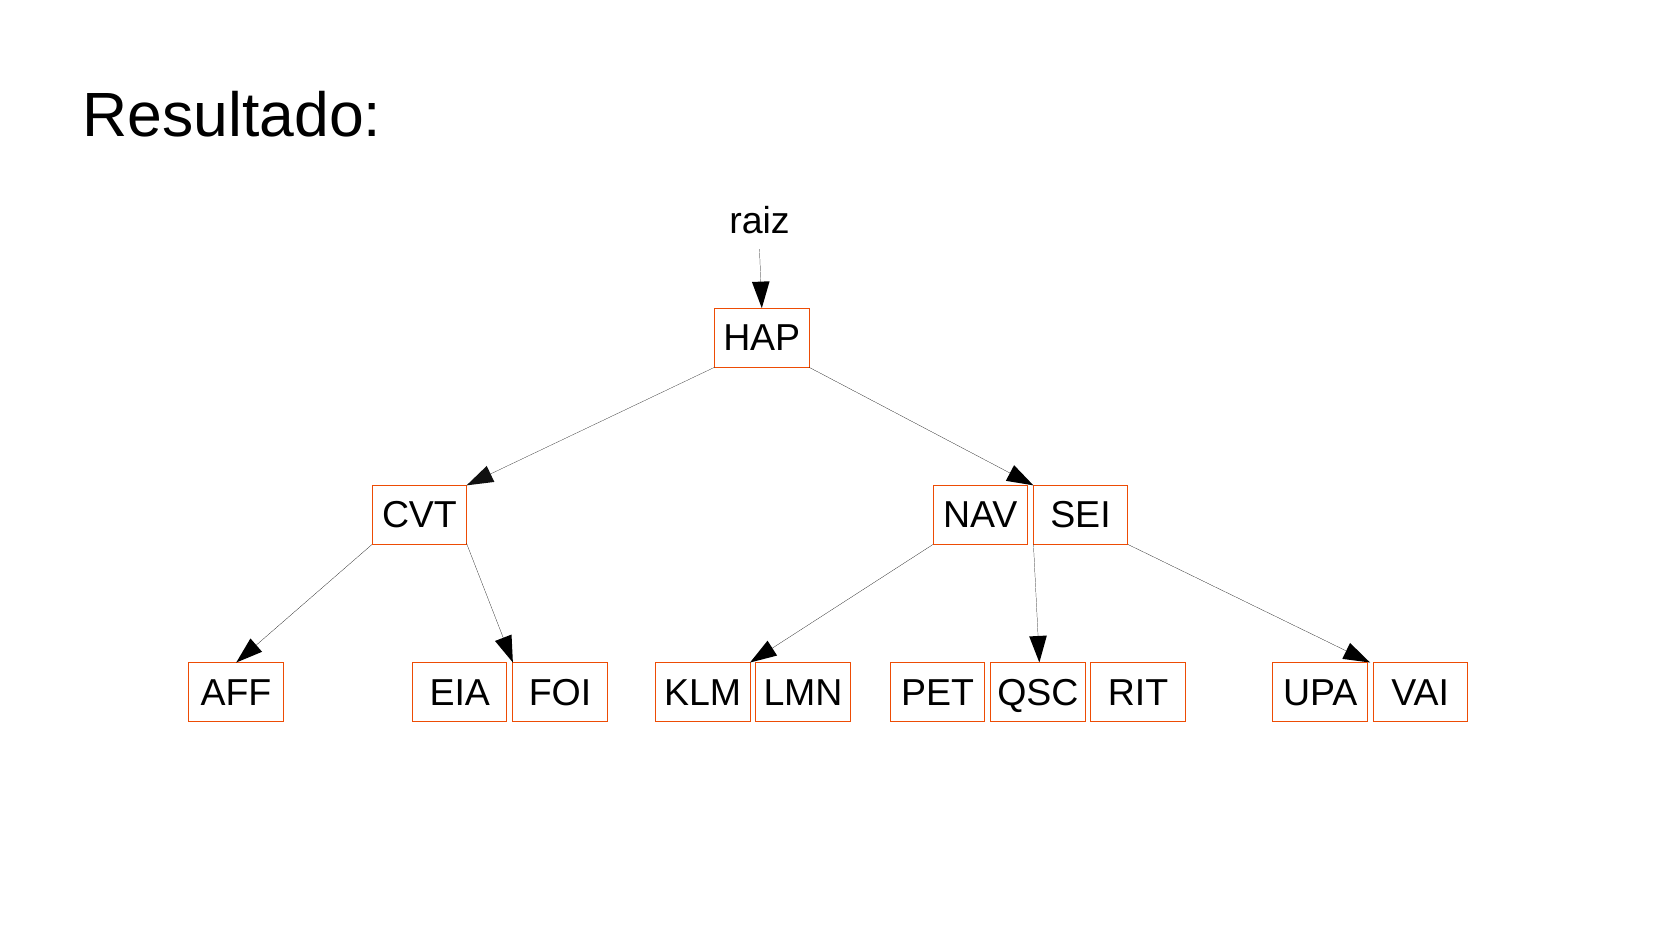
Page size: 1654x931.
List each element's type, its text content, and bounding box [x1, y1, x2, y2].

text_box AFF [188, 662, 284, 722]
text_box NAV [933, 485, 1028, 545]
text_box HAP [714, 308, 810, 368]
text_box VAI [1373, 662, 1468, 722]
text_box raiz [714, 192, 805, 250]
text_box RIT [1090, 662, 1186, 722]
text_box SEI [1033, 485, 1128, 545]
text_box LMN [755, 662, 851, 722]
text_box KLM [655, 662, 751, 722]
text_box QSC [990, 662, 1086, 722]
title Resultado: [82, 37, 1571, 193]
text_box PET [890, 662, 985, 722]
text_box UPA [1272, 662, 1368, 722]
text_box CVT [372, 485, 467, 545]
text_box EIA [412, 662, 507, 722]
text_box FOI [512, 662, 608, 722]
